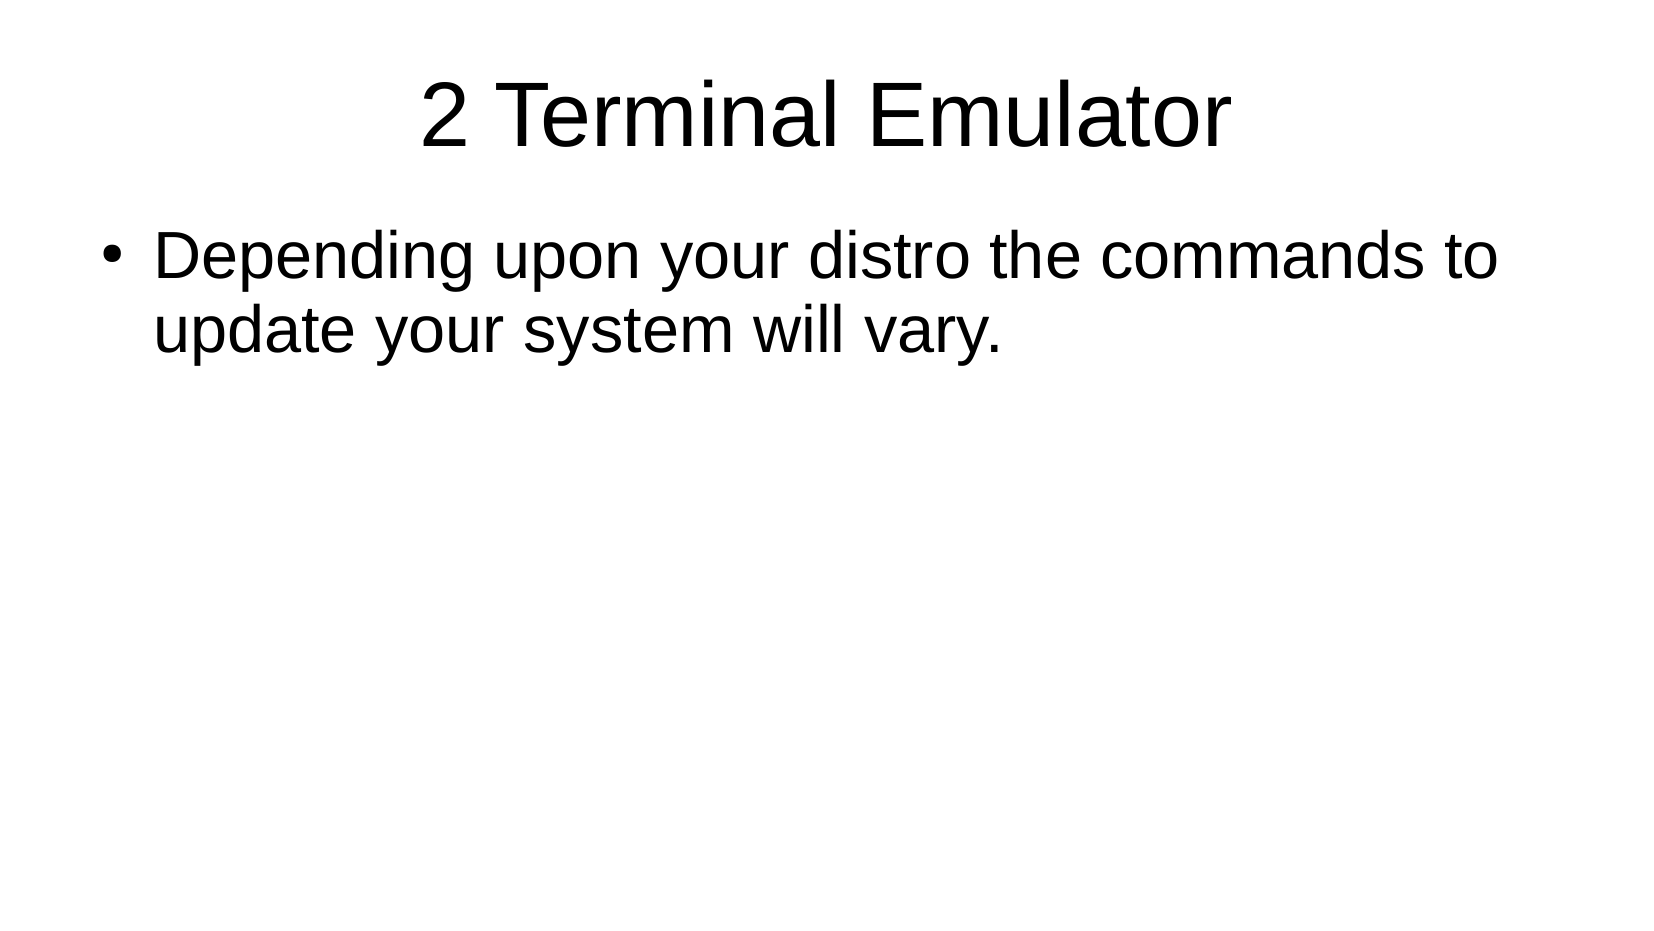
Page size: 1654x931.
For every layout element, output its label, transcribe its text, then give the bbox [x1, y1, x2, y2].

list Depending upon your distro the commands to update your system will vary. [82, 217, 1571, 758]
title 2 Terminal Emulator [82, 37, 1571, 193]
